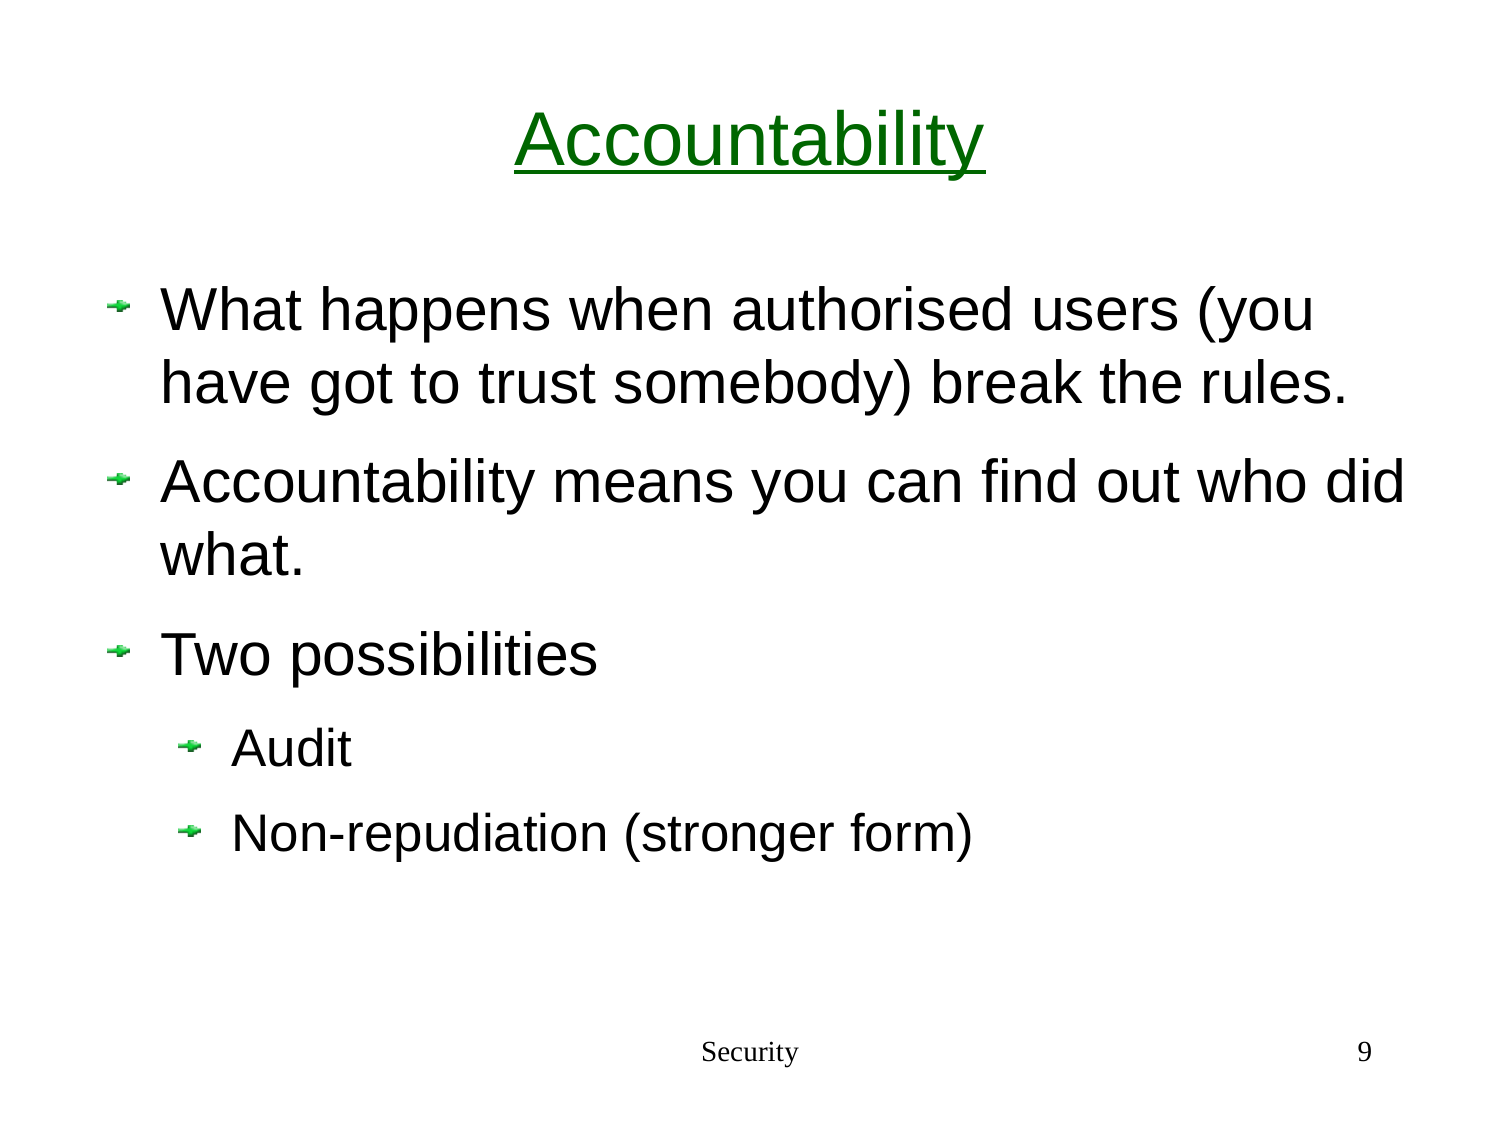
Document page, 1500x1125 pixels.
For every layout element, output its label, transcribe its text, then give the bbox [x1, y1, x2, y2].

footer Security [512, 1025, 988, 1100]
title Accountability [75, 93, 1425, 185]
list What happens when authorised users (you have got to trust somebody) break the rules. Accountability means you can find out who did what. Two possibilities Audit Non-repudiation (stronger form) [75, 262, 1425, 1006]
slide_number <number> [1074, 1025, 1388, 1100]
